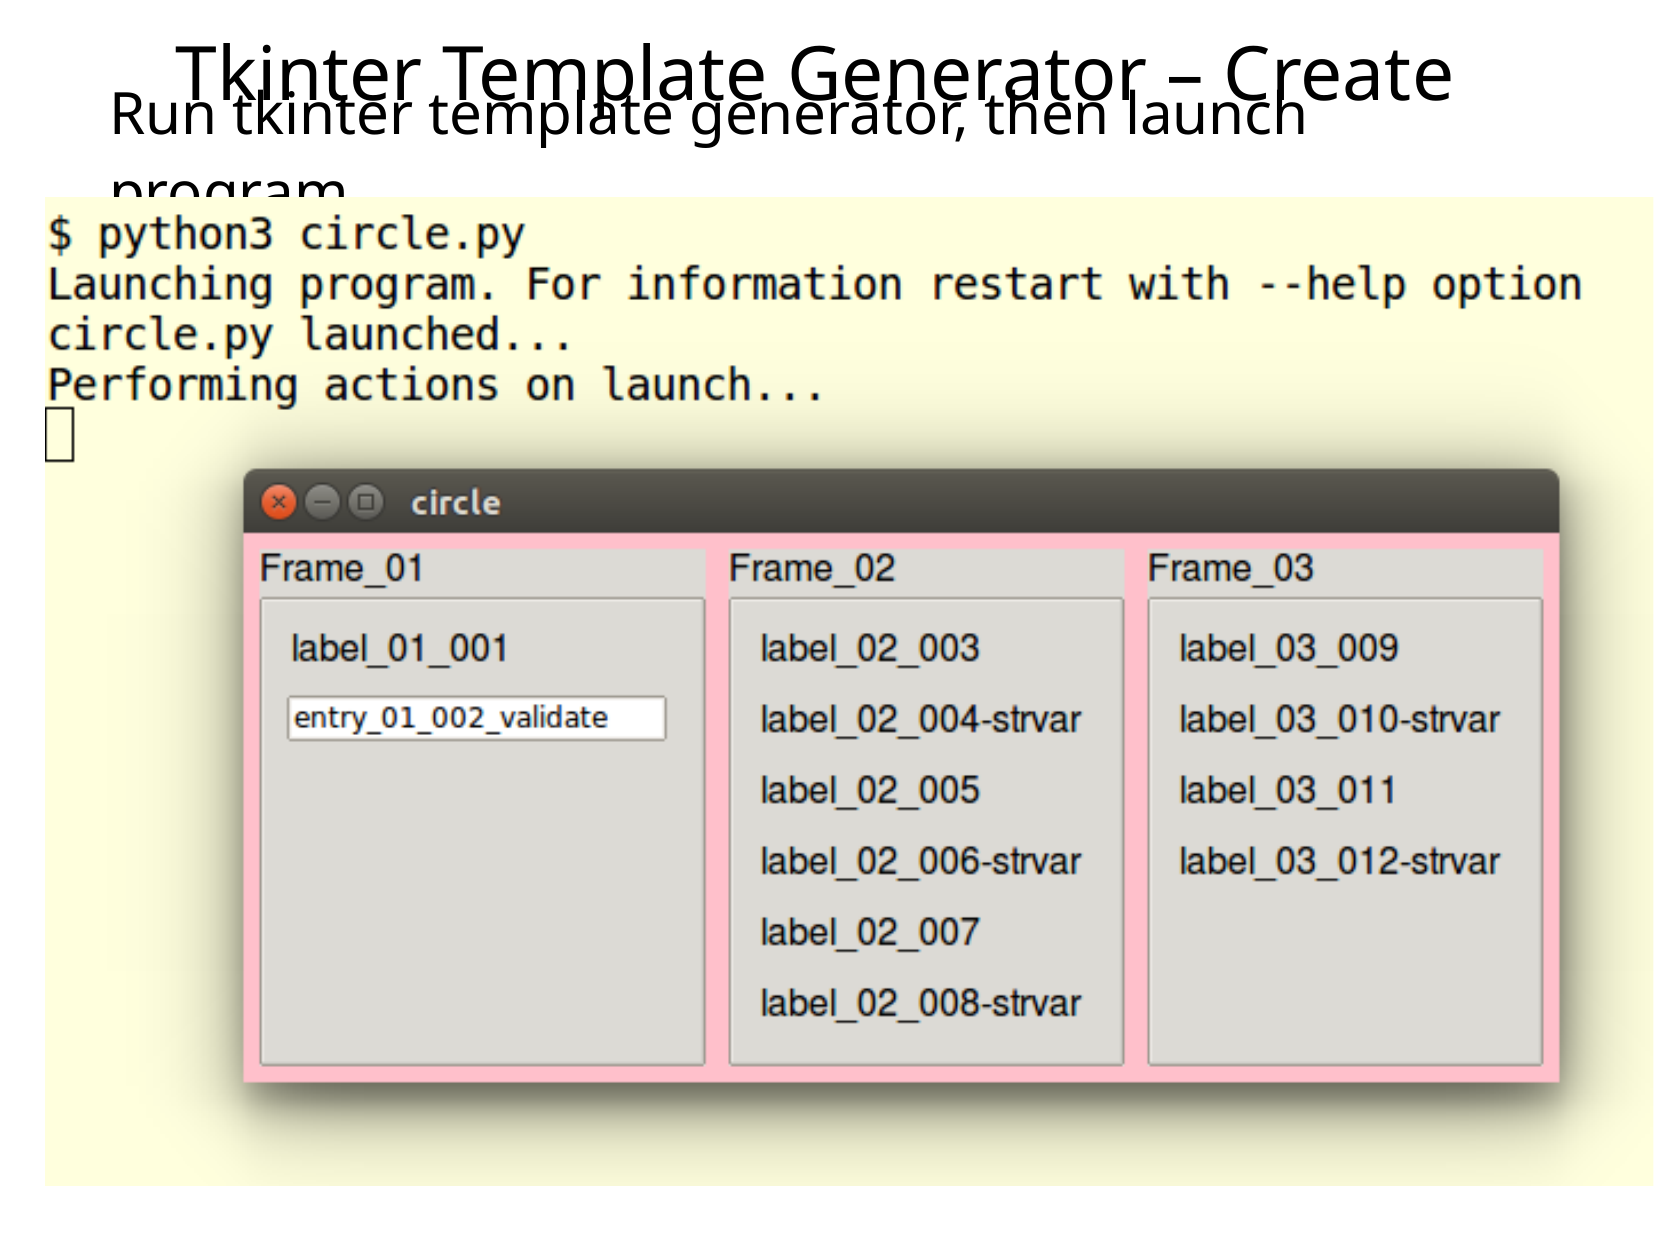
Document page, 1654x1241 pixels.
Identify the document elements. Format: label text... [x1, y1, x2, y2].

title Run tkinter template generator, then launch program... [109, 106, 1598, 197]
title Tkinter Template Generator – Create [70, 7, 1560, 137]
picture [45, 197, 1654, 1186]
